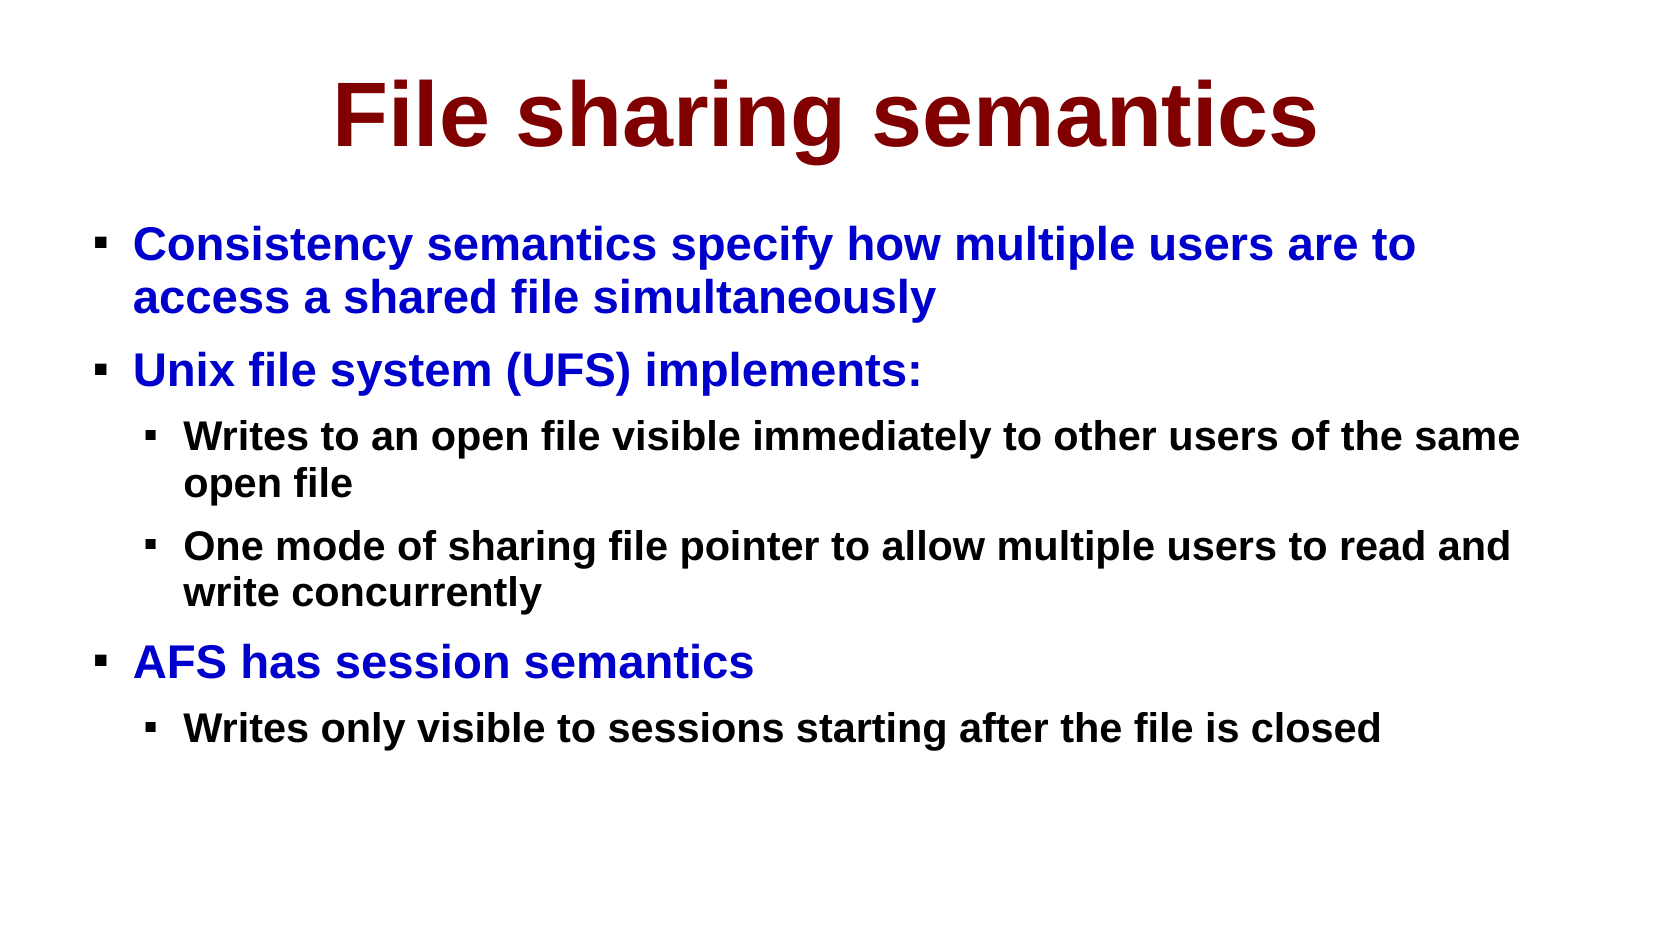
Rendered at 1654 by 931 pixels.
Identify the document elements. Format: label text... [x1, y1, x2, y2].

list Consistency semantics specify how multiple users are to access a shared file simultaneously Unix file system (UFS) implements: Writes to an open file visible immediately to other users of the same open file One mode of sharing file pointer to allow multiple users to read and write concurrently AFS has session semantics Writes only visible to sessions starting after the file is closed [82, 217, 1571, 757]
title File sharing semantics [82, 37, 1571, 193]
